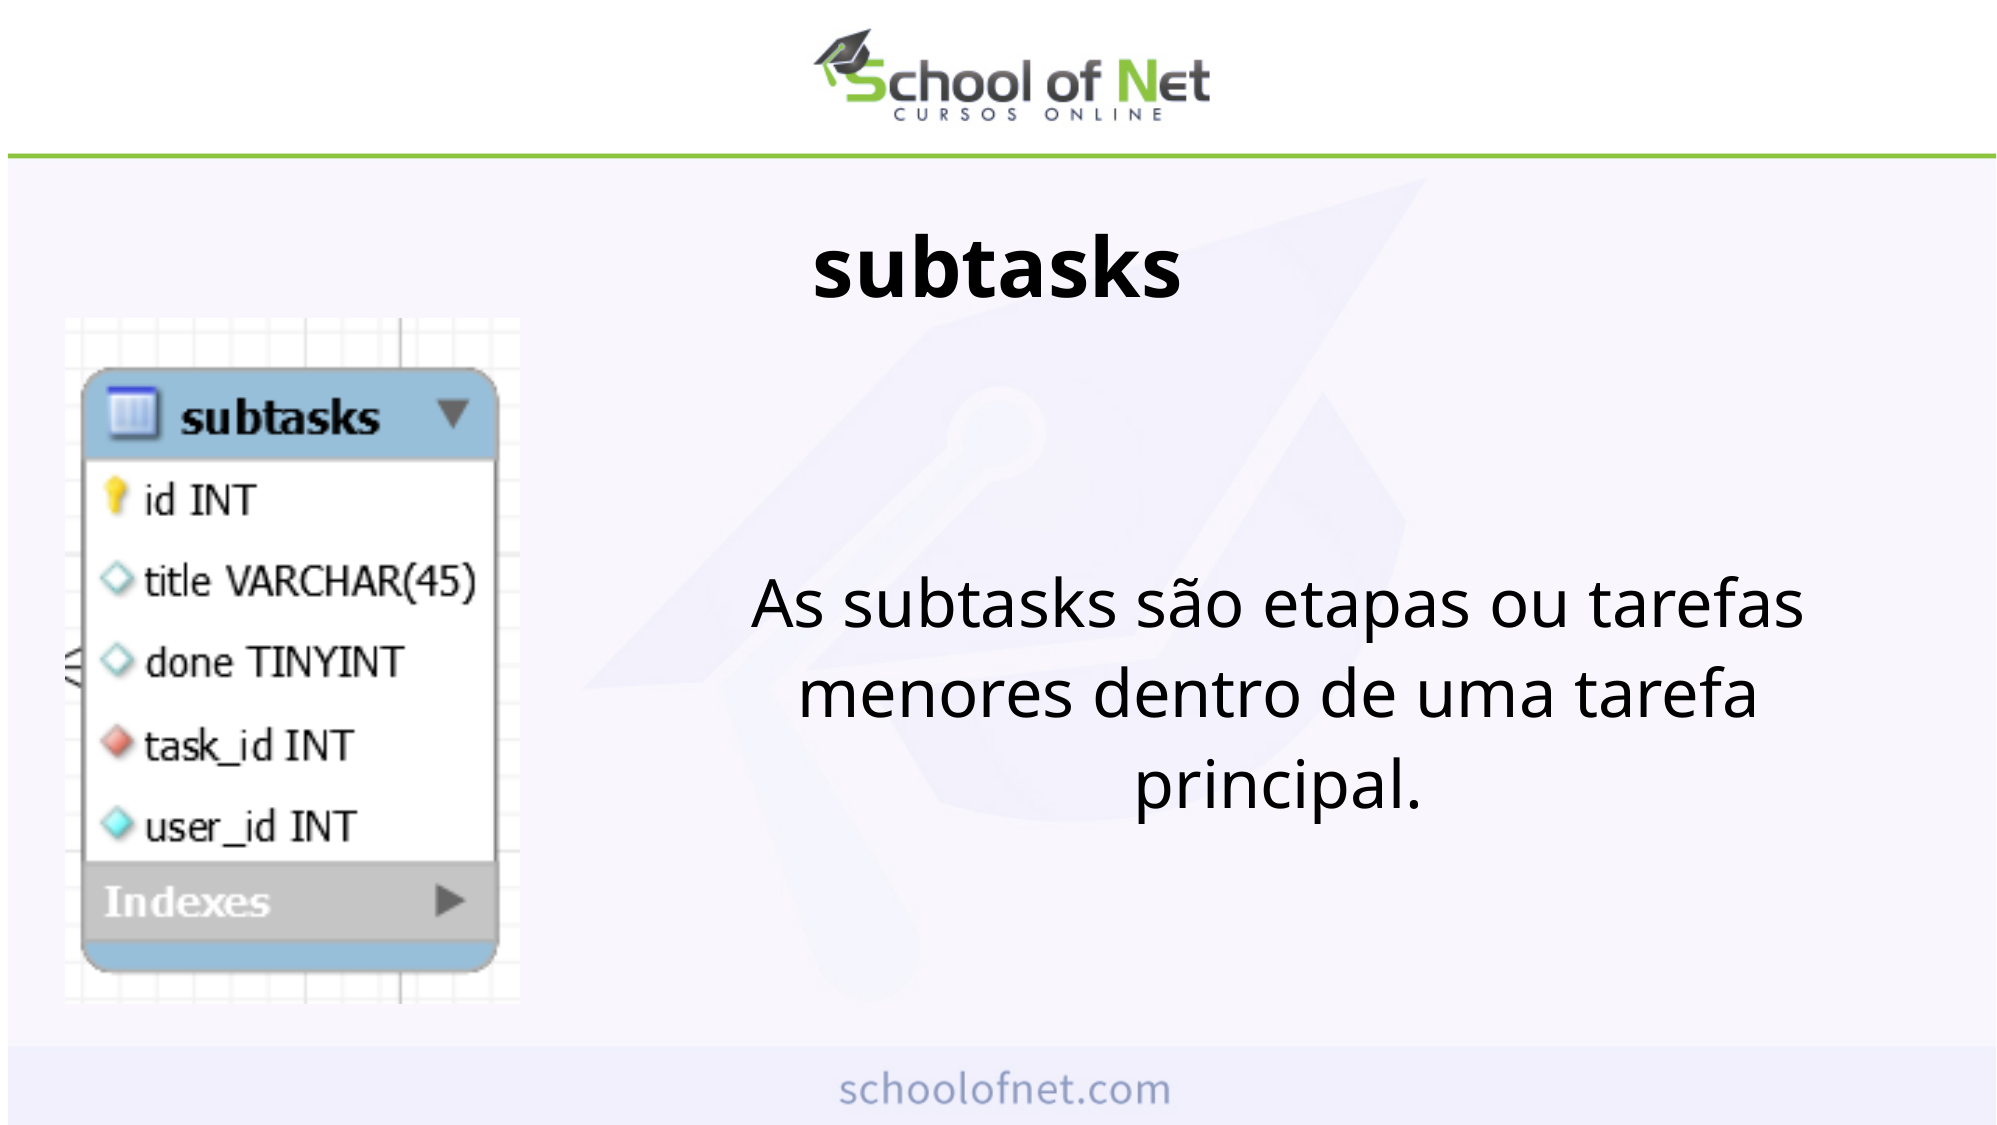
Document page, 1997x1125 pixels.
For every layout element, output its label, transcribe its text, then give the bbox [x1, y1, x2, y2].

text_box As subtasks são etapas ou tarefas menores dentro de uma tarefa principal. [661, 378, 1897, 1006]
title subtasks [99, 171, 1897, 360]
picture [7, 5, 1997, 1125]
